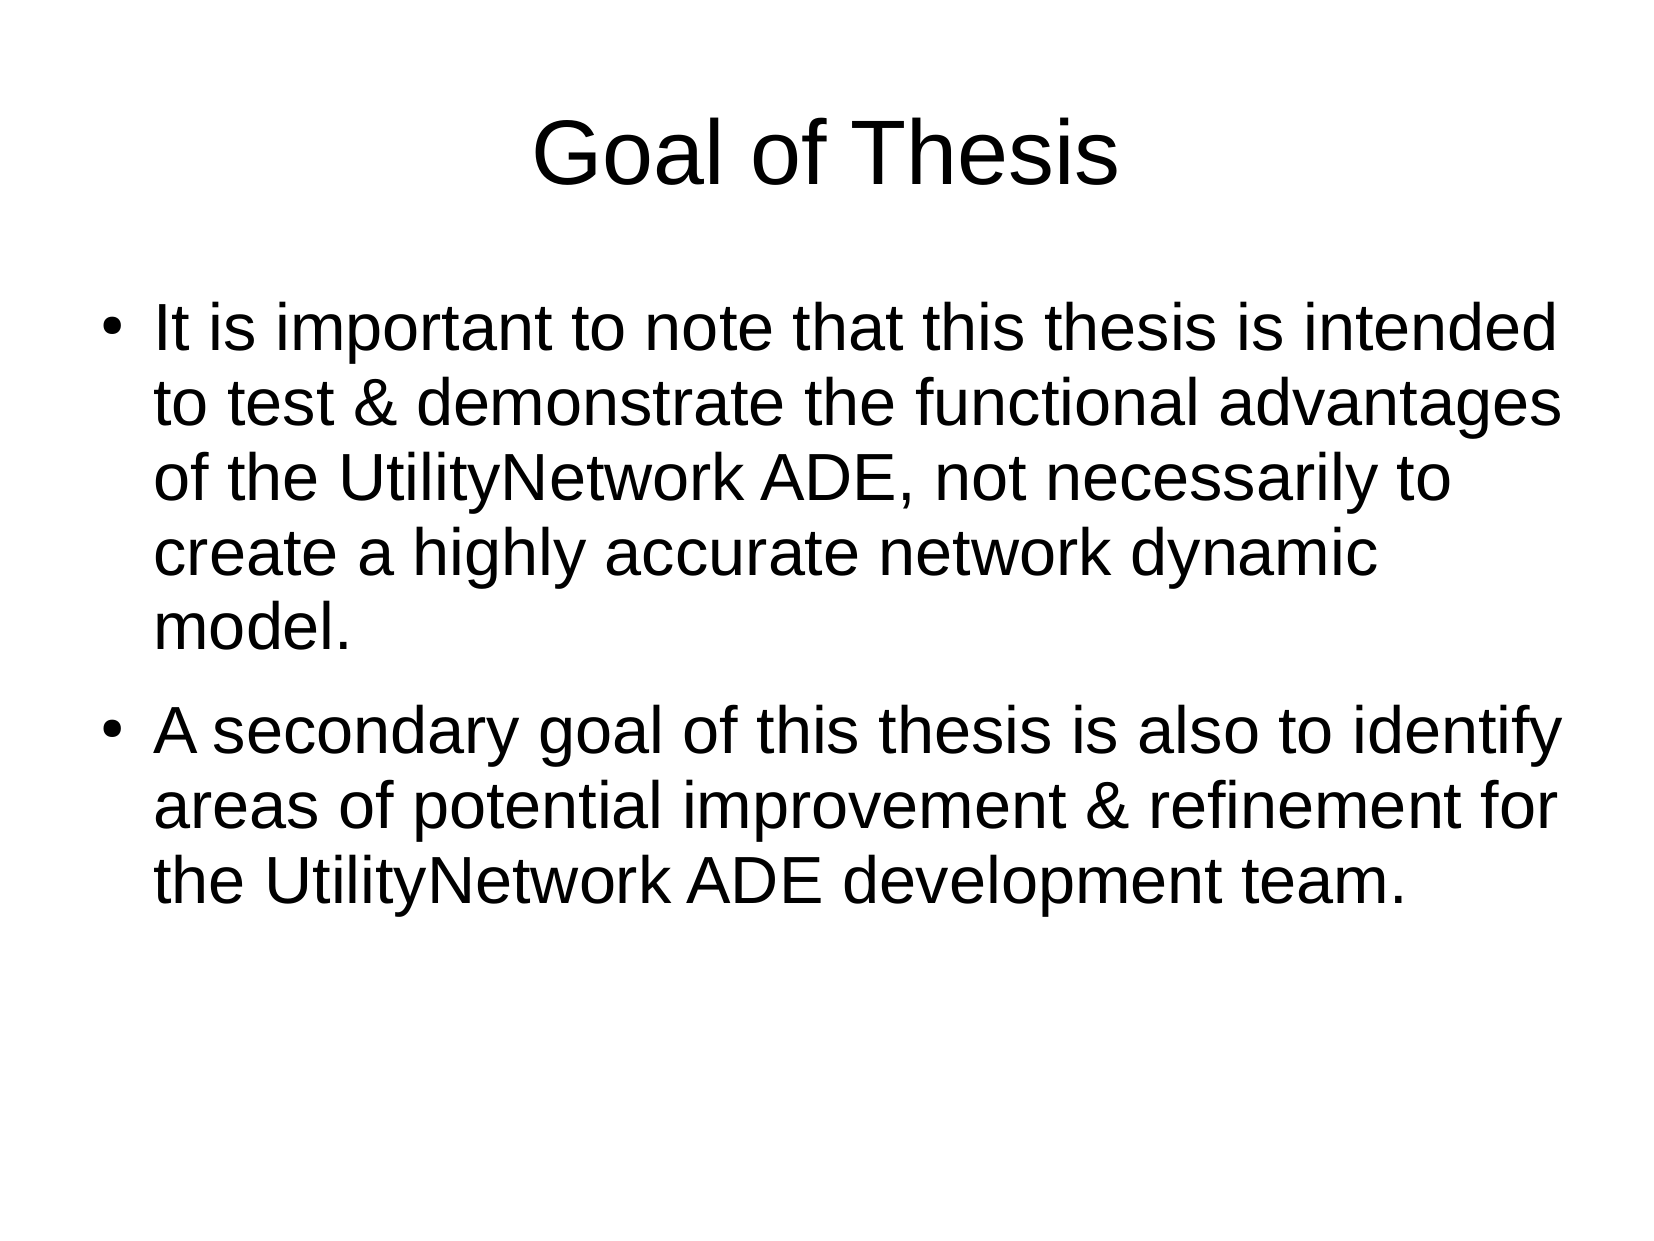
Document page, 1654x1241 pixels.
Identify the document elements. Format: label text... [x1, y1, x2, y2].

title Goal of Thesis [82, 49, 1571, 257]
list It is important to note that this thesis is intended to test & demonstrate the functional advantages of the UtilityNetwork ADE, not necessarily to create a highly accurate network dynamic model. A secondary goal of this thesis is also to identify areas of potential improvement & refinement for the UtilityNetwork ADE development team. [82, 290, 1571, 1171]
